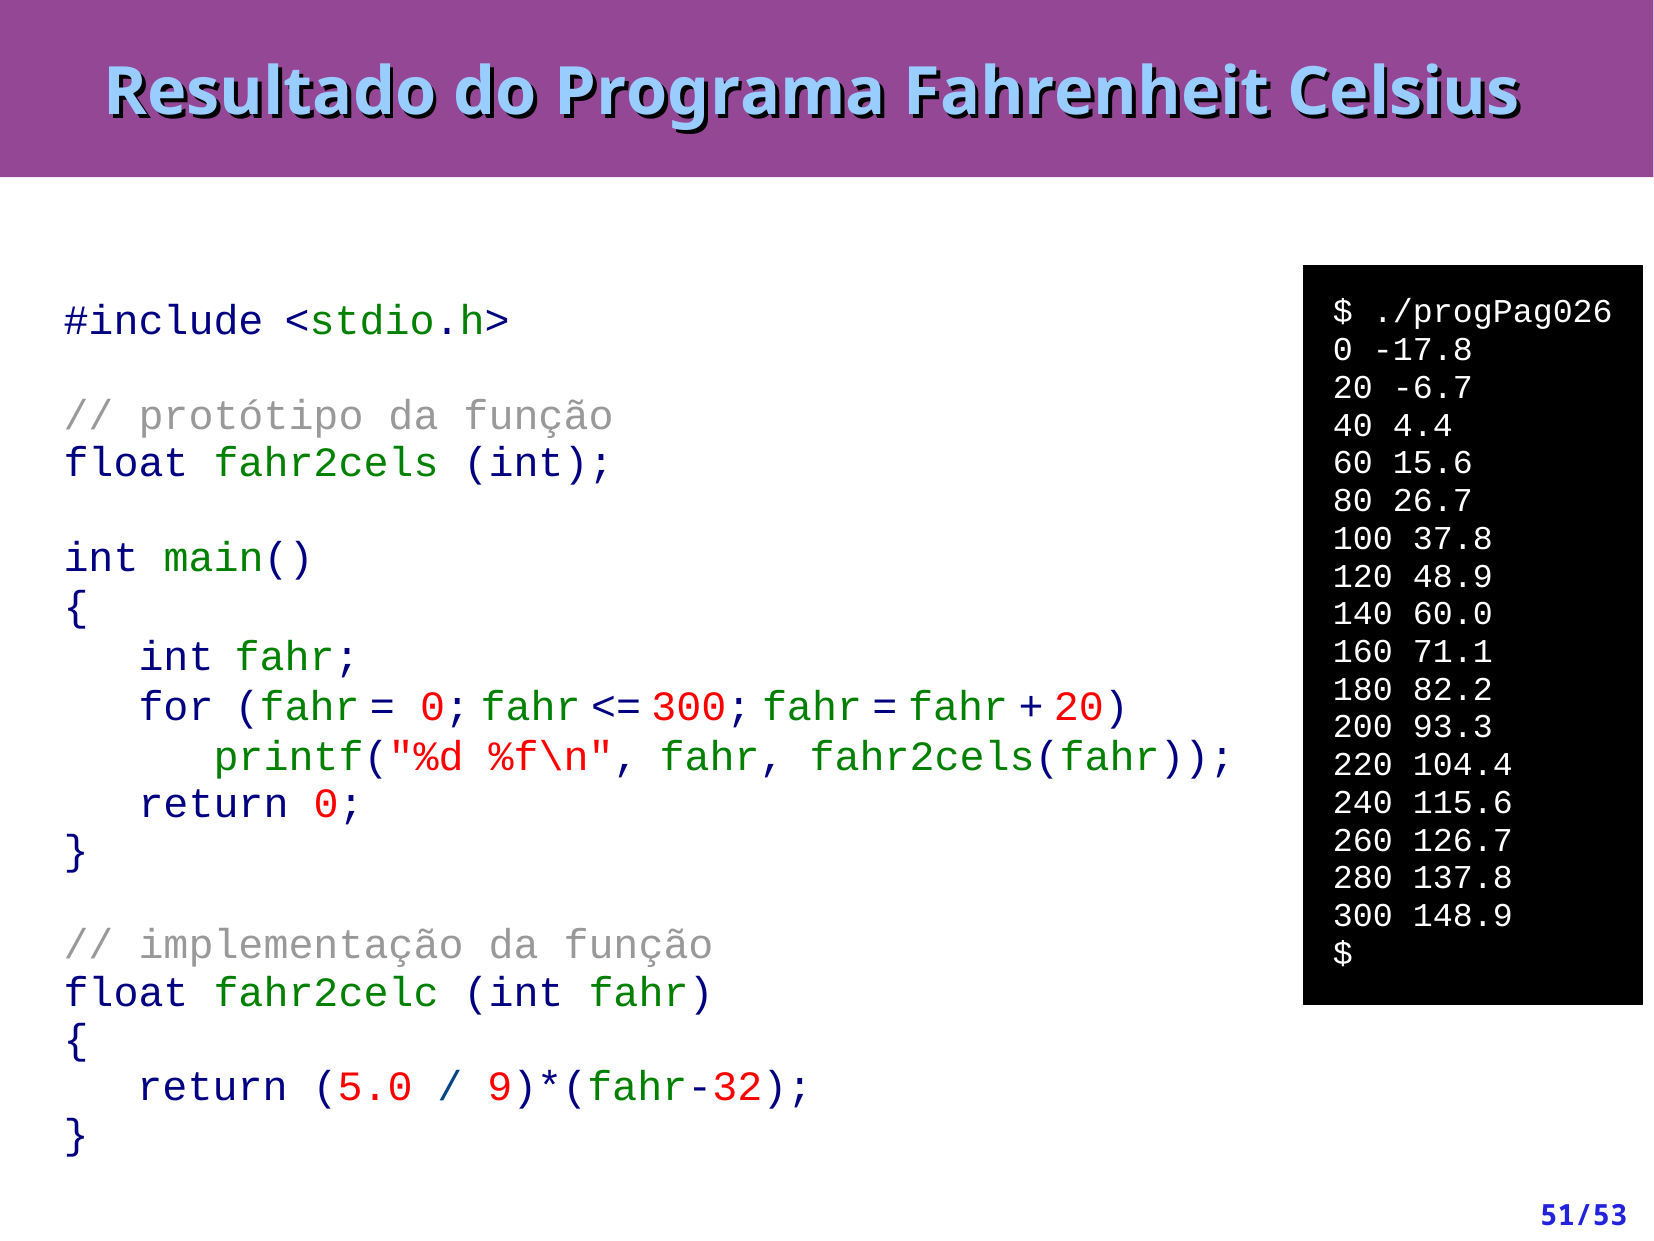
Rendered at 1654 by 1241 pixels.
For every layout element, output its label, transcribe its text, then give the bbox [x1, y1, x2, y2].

title Resultado do Programa Fahrenheit Celsius [0, 0, 1654, 178]
text_box $ ./progPag026 0 -17.8 20 -6.7 40 4.4 60 15.6 80 26.7 100 37.8 120 48.9 140 60.0 160 71.1 180 82.2 200 93.3 220 104.4 240 115.6 260 126.7 280 137.8 300 148.9 $ [1303, 265, 1643, 1004]
text_box #include <stdio.h> // protótipo da função float fahr2cels (int); int main() { int fahr; for (fahr = 0; fahr <= 300; fahr = fahr + 20) printf("%d %f\n", fahr, fahr2cels(fahr)); return 0; } // implementação da função float fahr2celc (int fahr) { return (5.0 / 9)*(fahr-32); } [32, 266, 1362, 1200]
